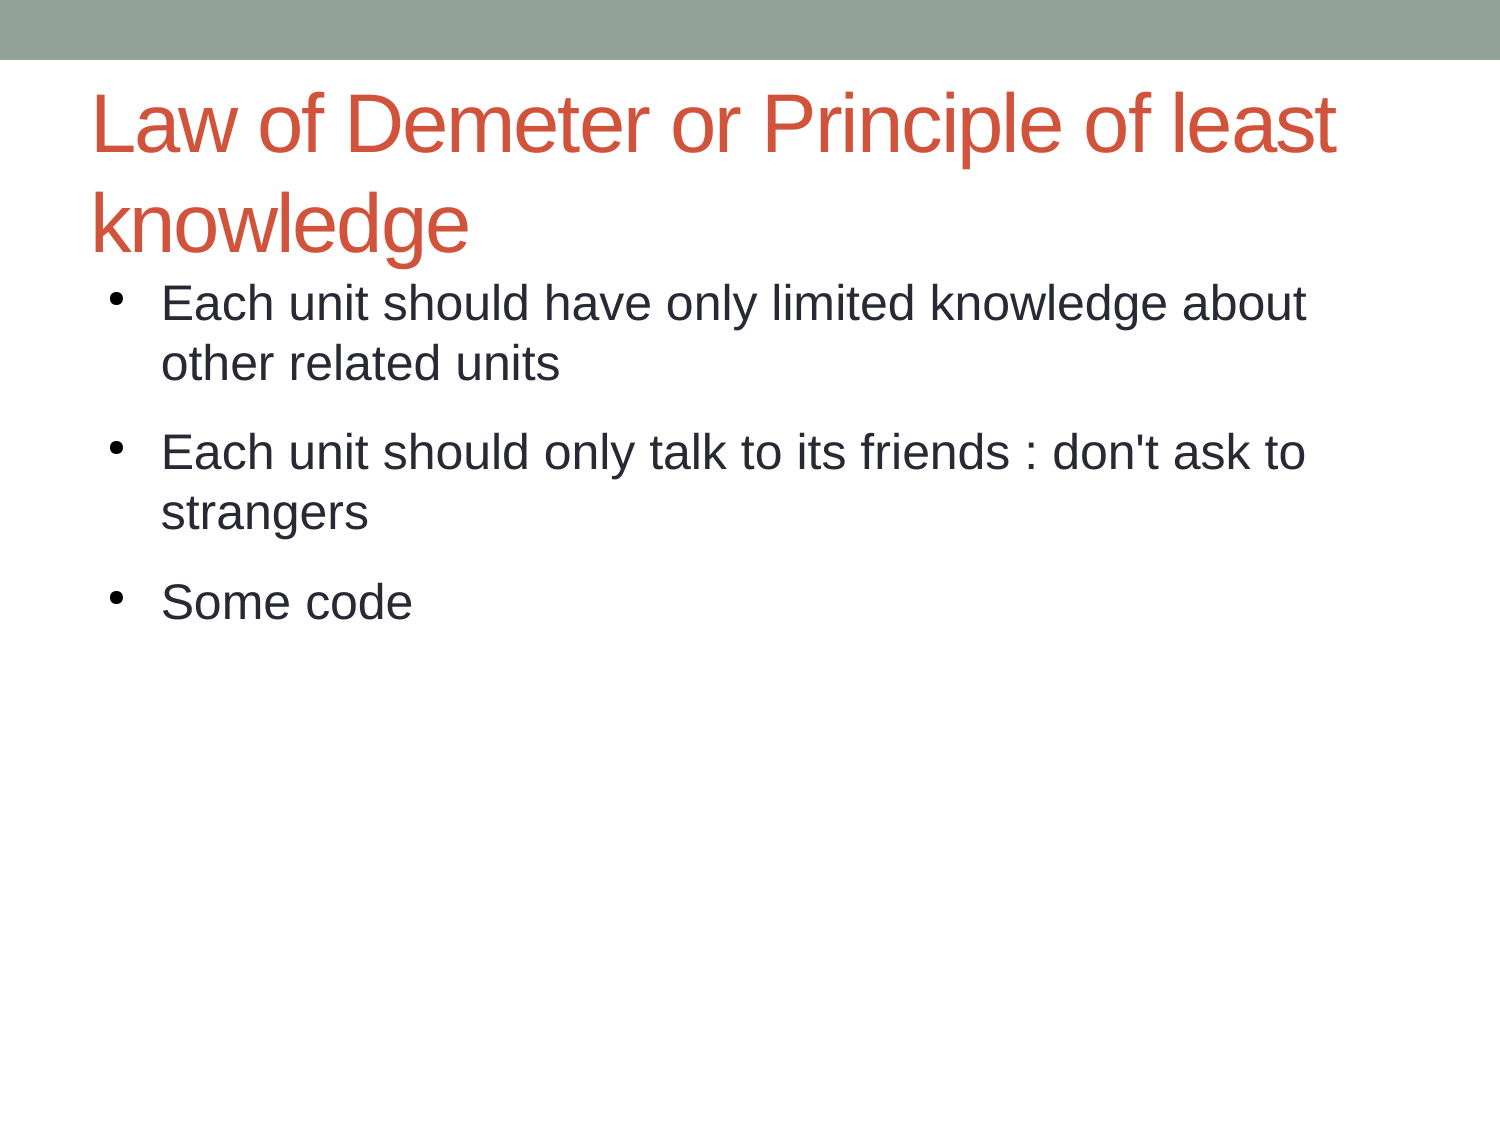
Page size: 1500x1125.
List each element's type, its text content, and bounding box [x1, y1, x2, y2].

list Each unit should have only limited knowledge about other related units Each unit should only talk to its friends : don't ask to strangers Some code [75, 262, 1425, 1063]
title Law of Demeter or Principle of least knowledge [75, 87, 1425, 250]
